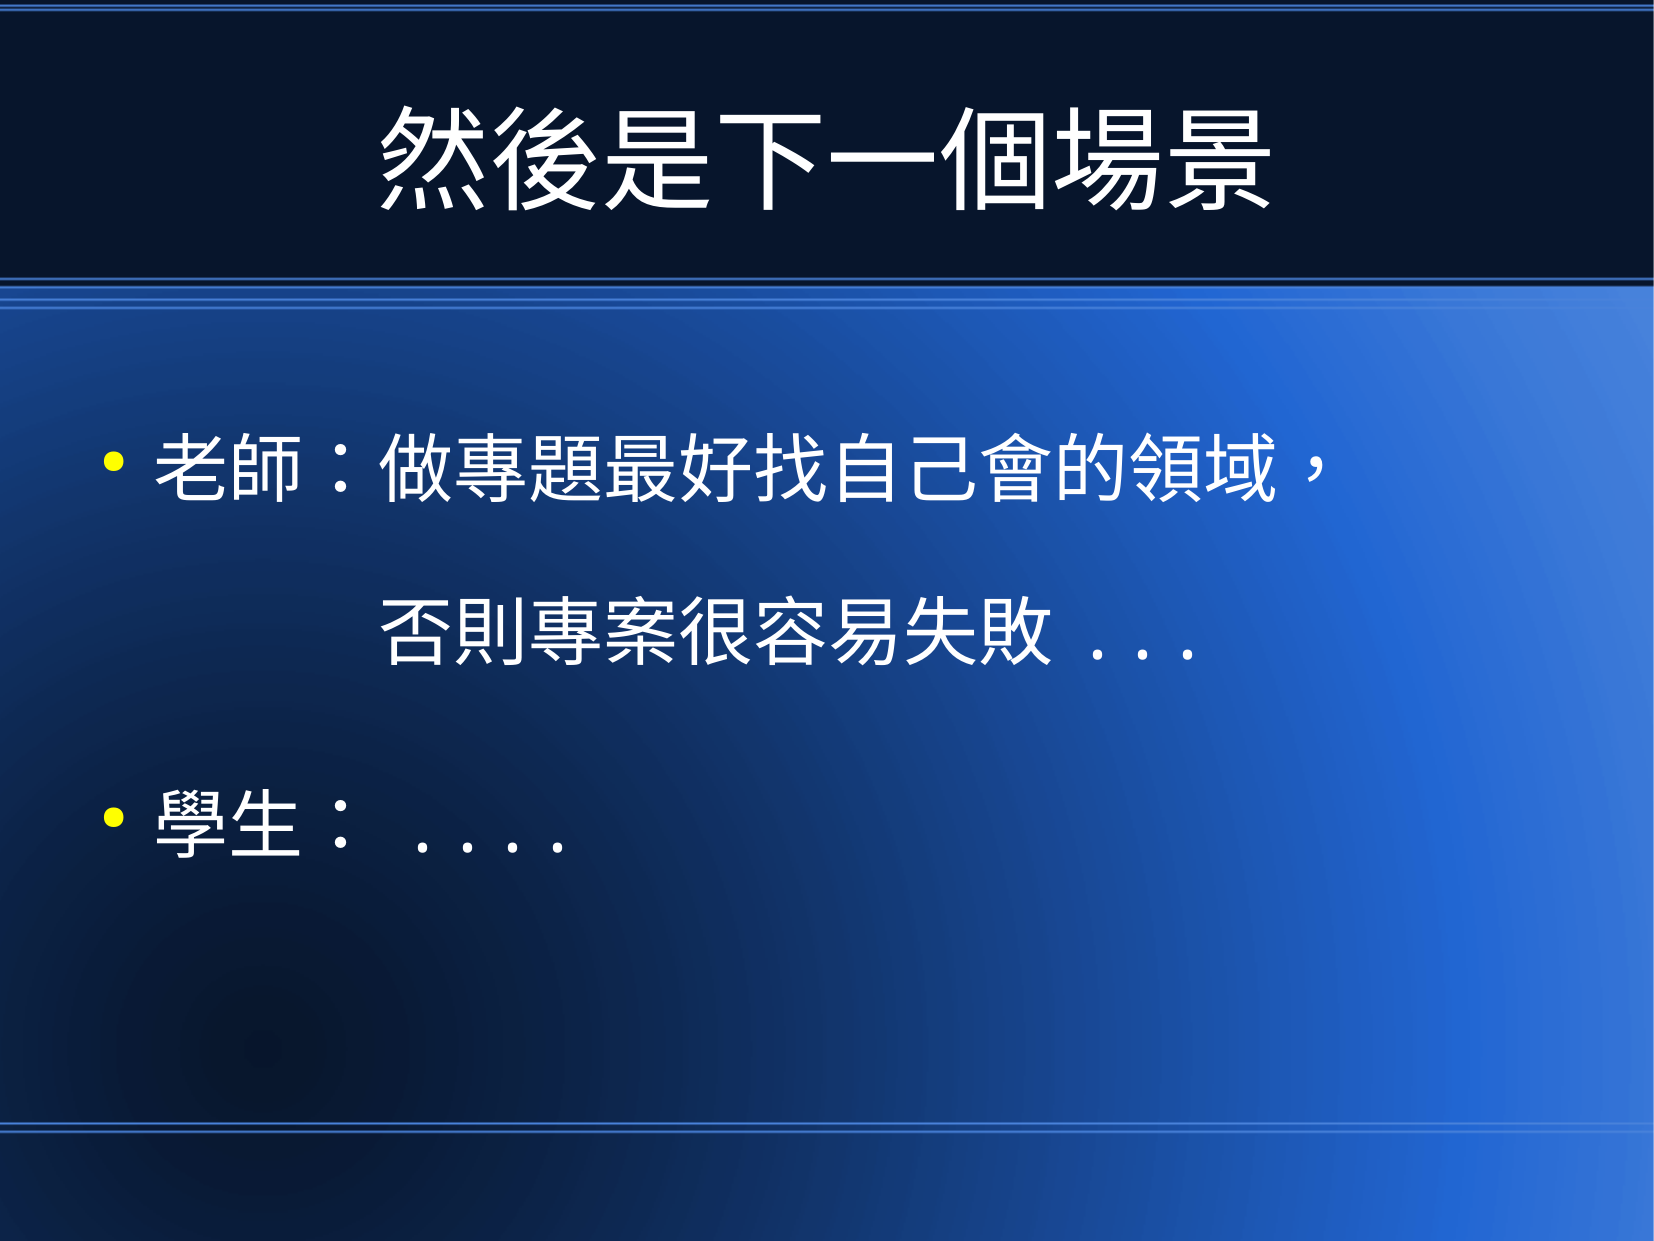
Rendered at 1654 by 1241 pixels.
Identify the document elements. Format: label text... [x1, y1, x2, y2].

picture [0, 0, 1654, 1241]
list 老師：做專題最好找自己會的領域， 否則專案很容易失敗... 學生：.... [82, 355, 1571, 1241]
title 然後是下一個場景 [82, 49, 1571, 257]
